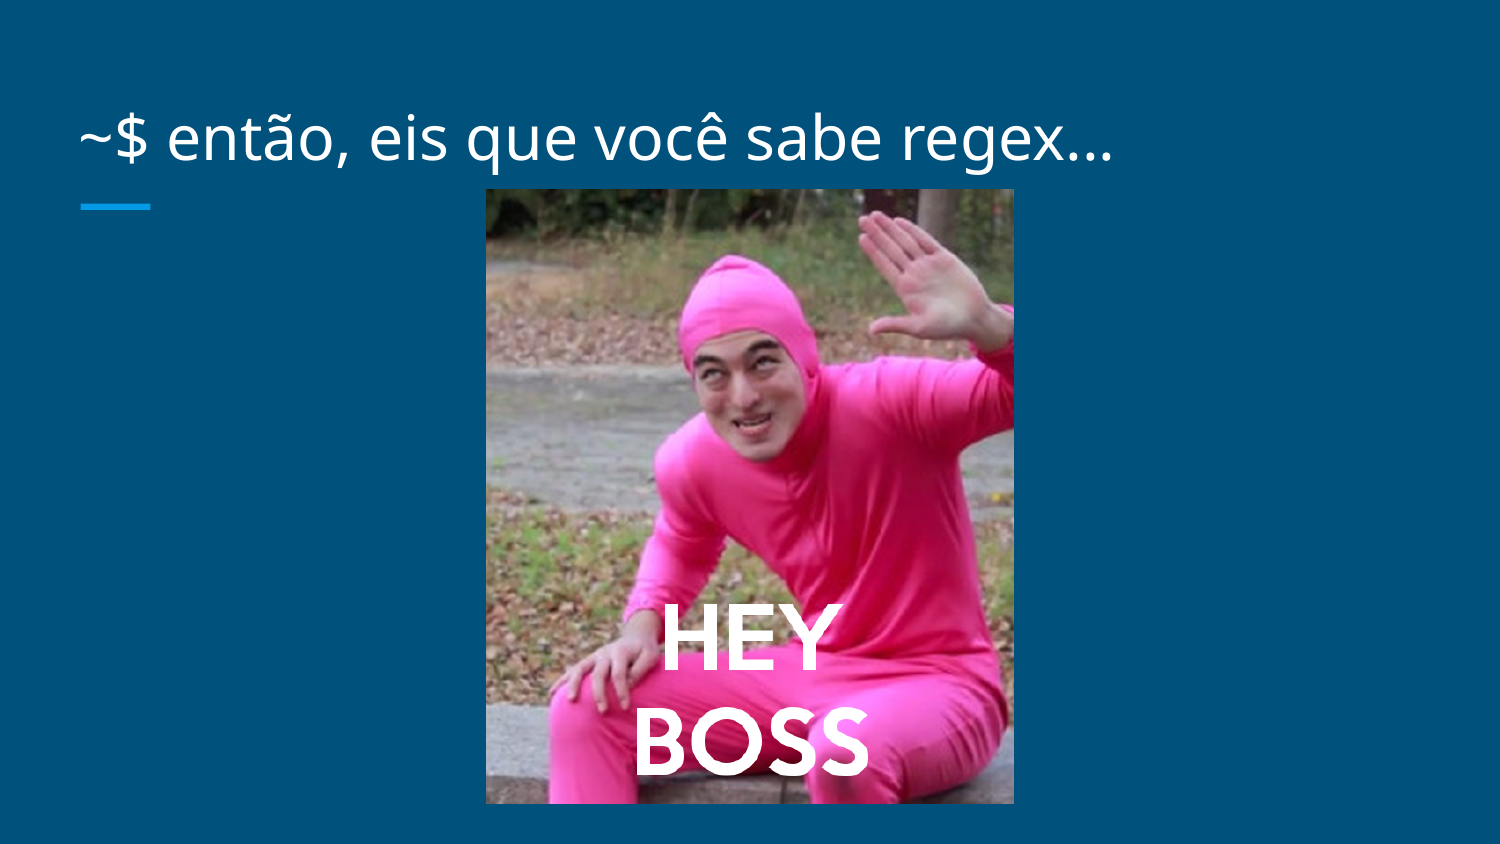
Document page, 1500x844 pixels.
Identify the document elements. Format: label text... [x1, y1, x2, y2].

picture [487, 190, 1013, 803]
title ~$ então, eis que você sabe regex... [63, 75, 1437, 188]
